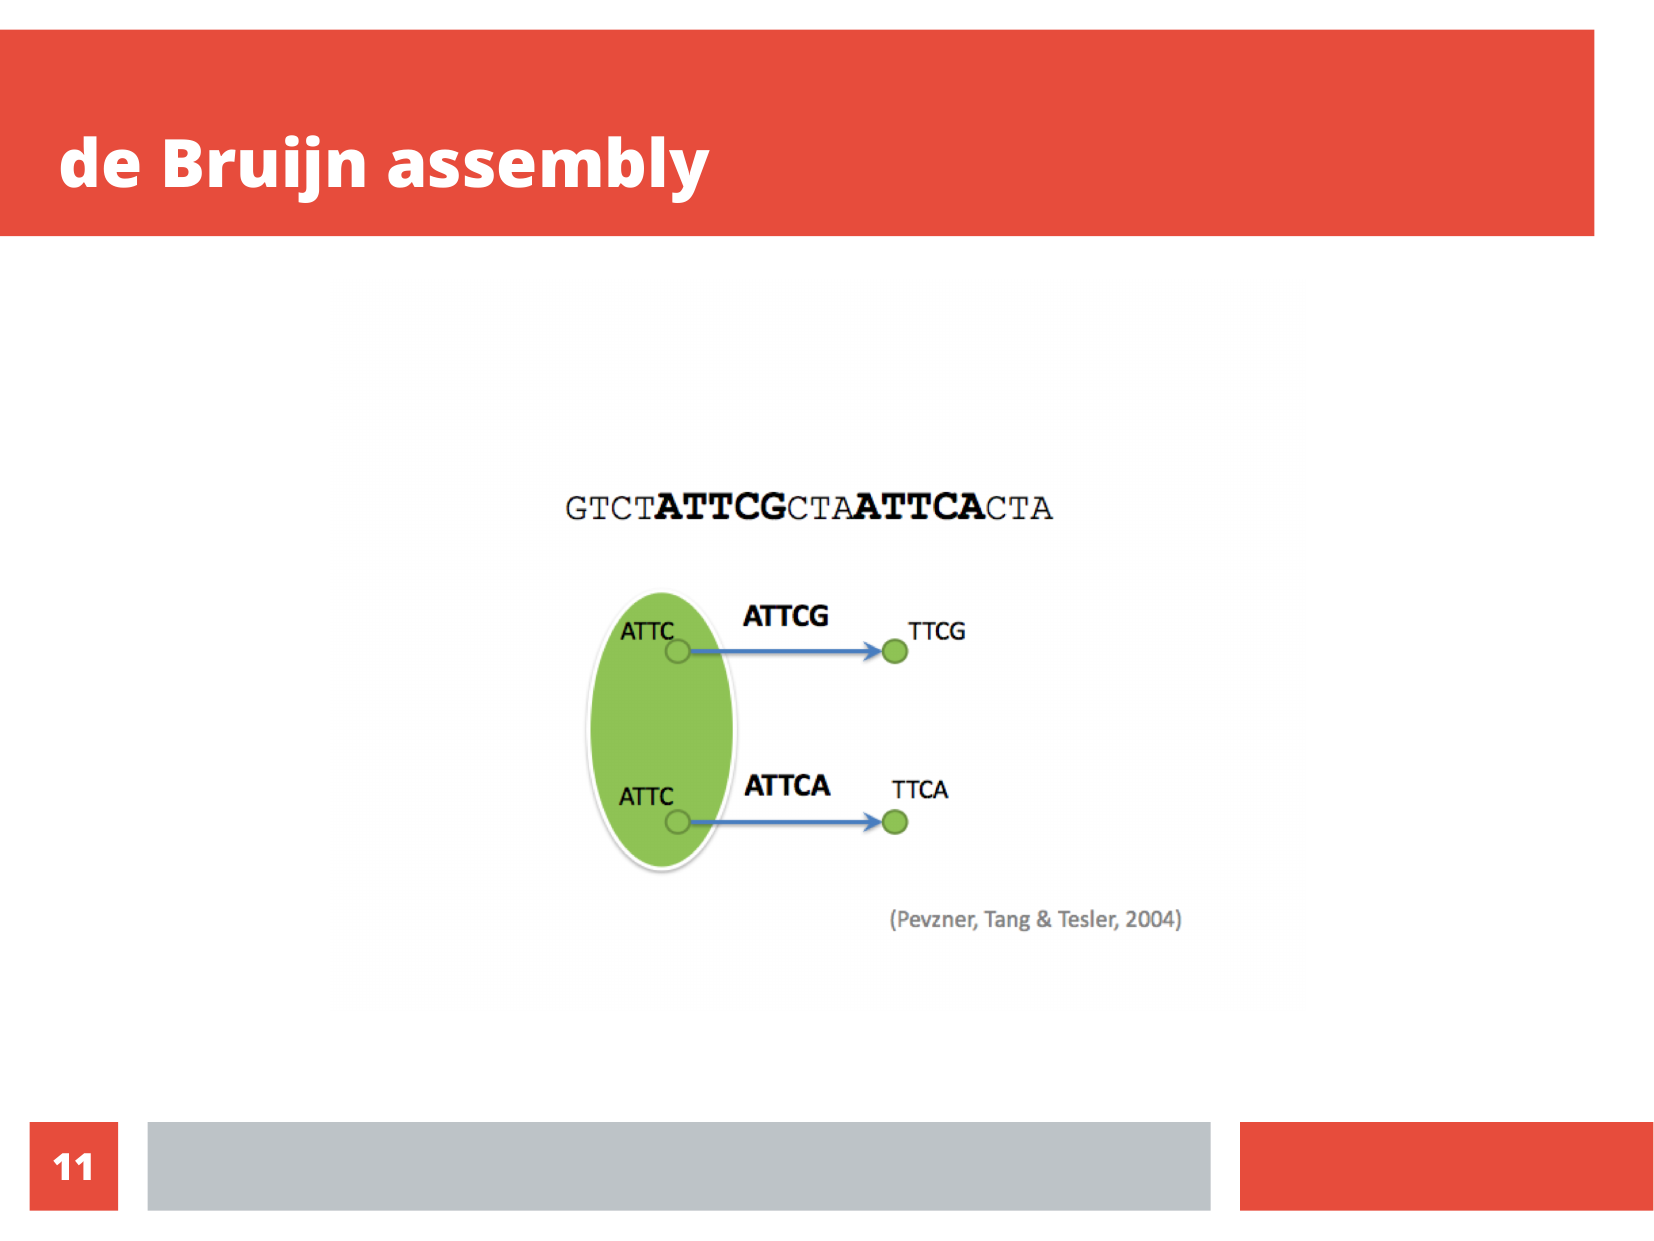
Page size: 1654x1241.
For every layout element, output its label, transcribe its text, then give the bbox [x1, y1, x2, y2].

picture [330, 279, 1306, 1011]
title de Bruijn assembly [59, 59, 1595, 207]
